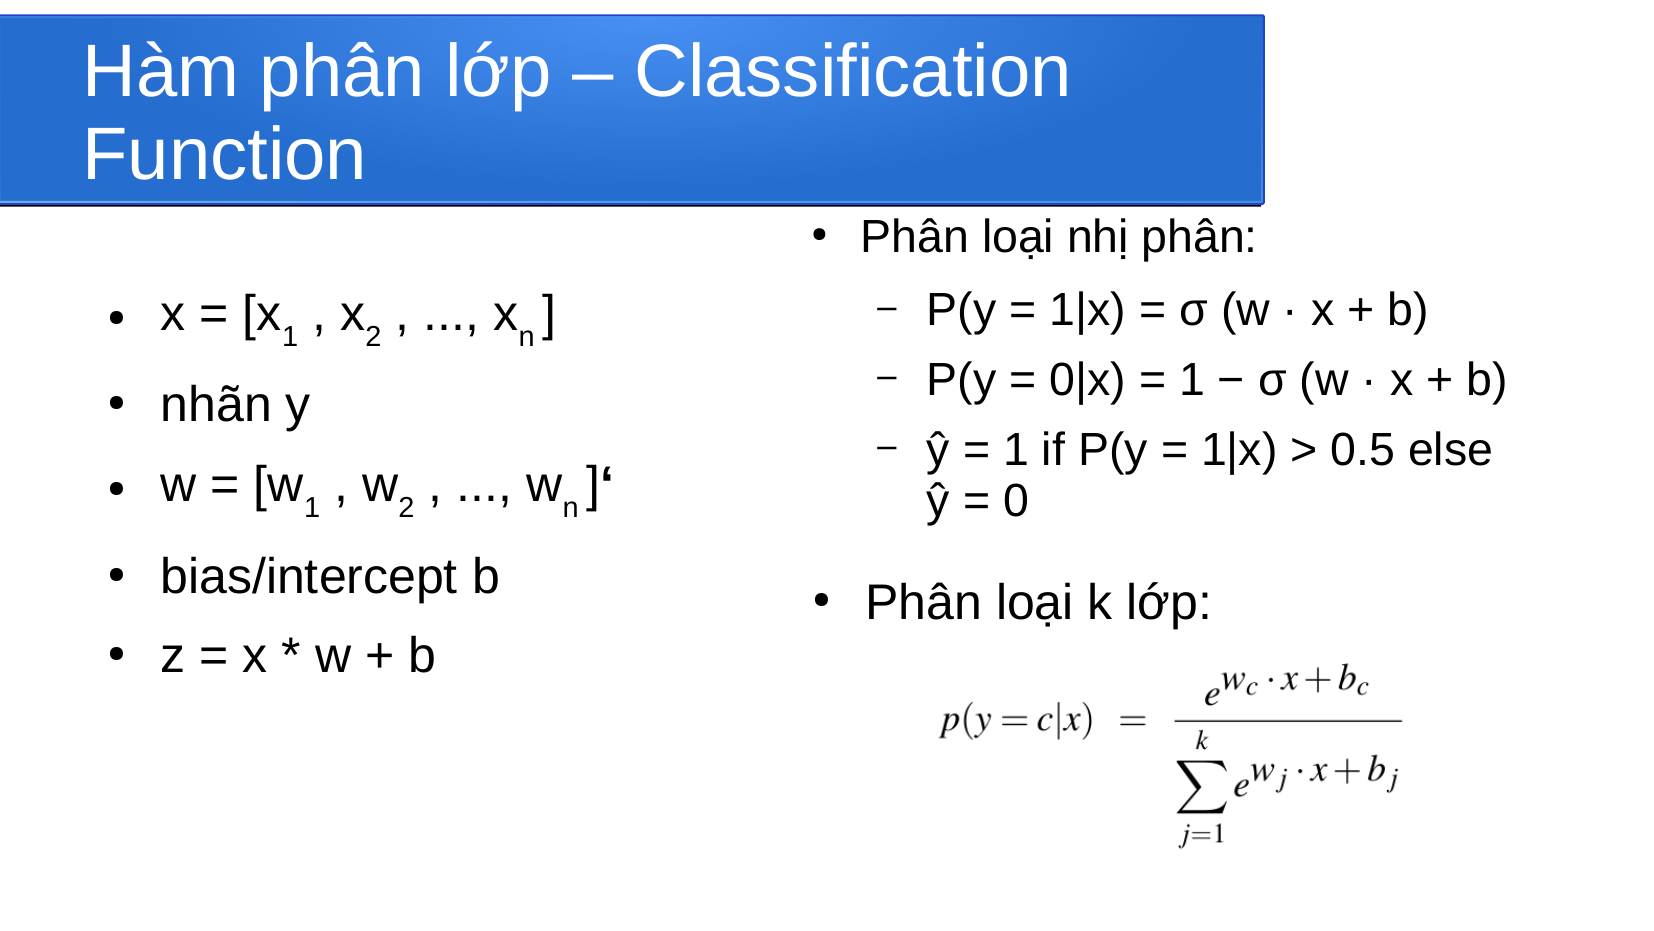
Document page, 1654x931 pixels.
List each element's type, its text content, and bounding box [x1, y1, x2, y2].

list x = [x1 , x2 , ..., xn ] nhãn y w = [w1 , w2 , ..., wn ]‘ bias/intercept b z = x * w + b [90, 285, 691, 781]
title Hàm phân lớp – Classification Function [82, 29, 1235, 196]
list Phân loại k lớp: [795, 573, 1522, 931]
list Phân loại nhị phân: P(y = 1|x) = σ (w · x + b) P(y = 0|x) = 1 − σ (w · x + b) ŷ = 1 if P(y = 1|x) > 0.5 else ŷ = 0 [795, 210, 1522, 573]
